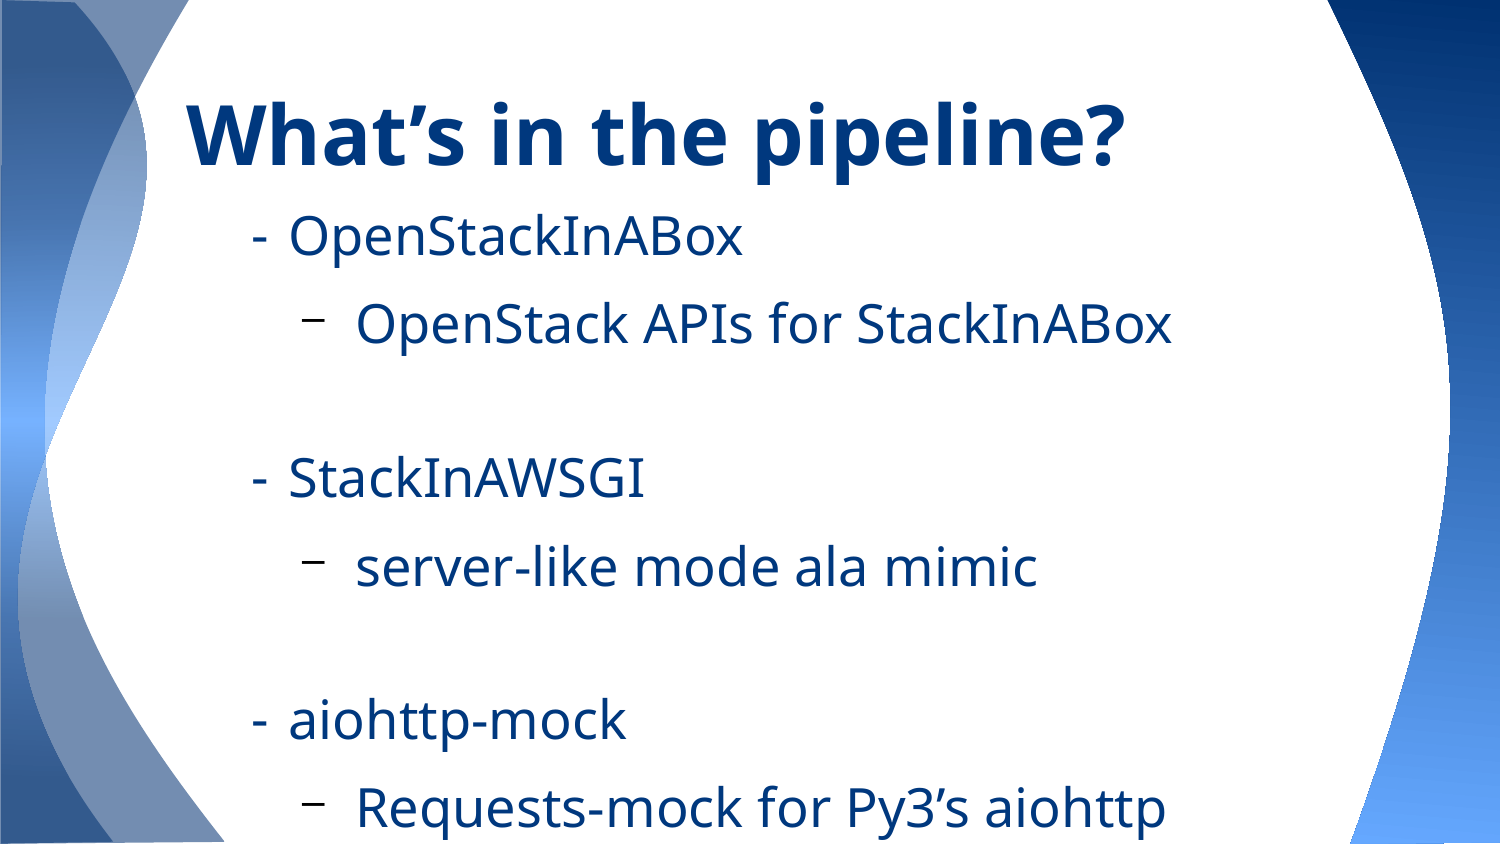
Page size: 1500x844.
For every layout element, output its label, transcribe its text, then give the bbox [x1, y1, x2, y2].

title What’s in the pipeline? [171, 33, 1425, 197]
list OpenStackInABox OpenStack APIs for StackInABox StackInAWSGI server-like mode ala mimic aiohttp-mock Requests-mock for Py3’s aiohttp [198, 186, 1431, 763]
